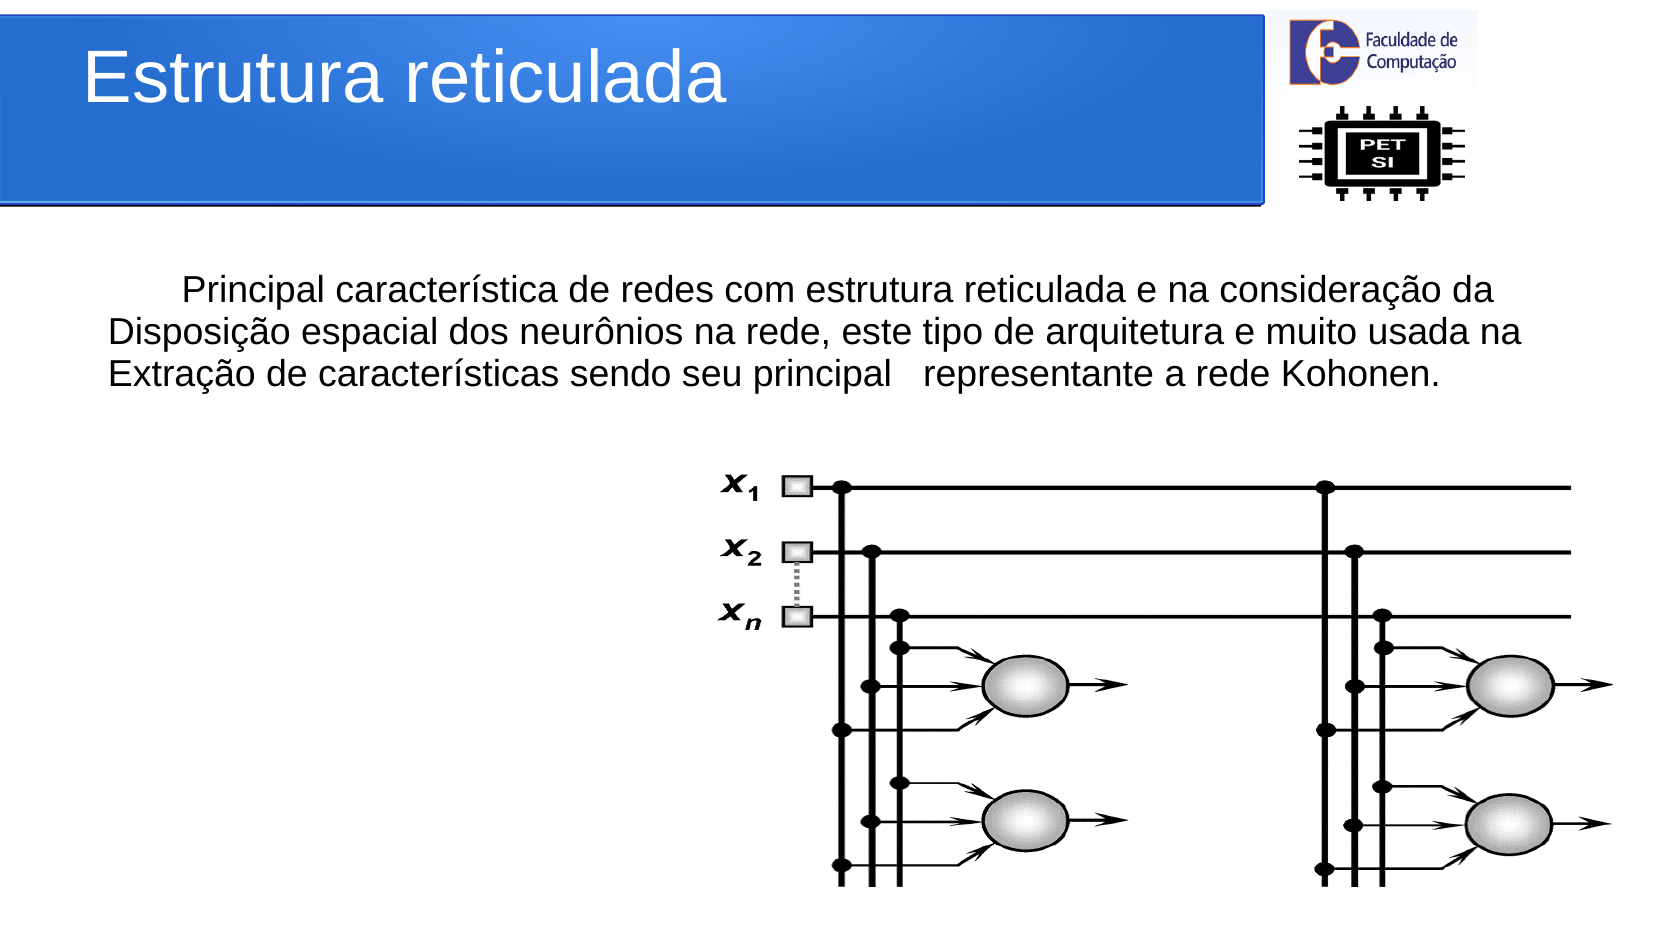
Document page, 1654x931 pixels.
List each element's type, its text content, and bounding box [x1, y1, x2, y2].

title Estrutura reticulada [82, 34, 1571, 118]
picture [1268, 10, 1477, 95]
text_box Principal característica de redes com estrutura reticulada e na consideração da Disposição espacial dos neurônios na rede, este tipo de arquitetura e muito usada na Extração de características sendo seu principal representante a rede Kohonen. [93, 260, 1548, 402]
picture [1299, 106, 1465, 201]
picture [708, 472, 1613, 887]
